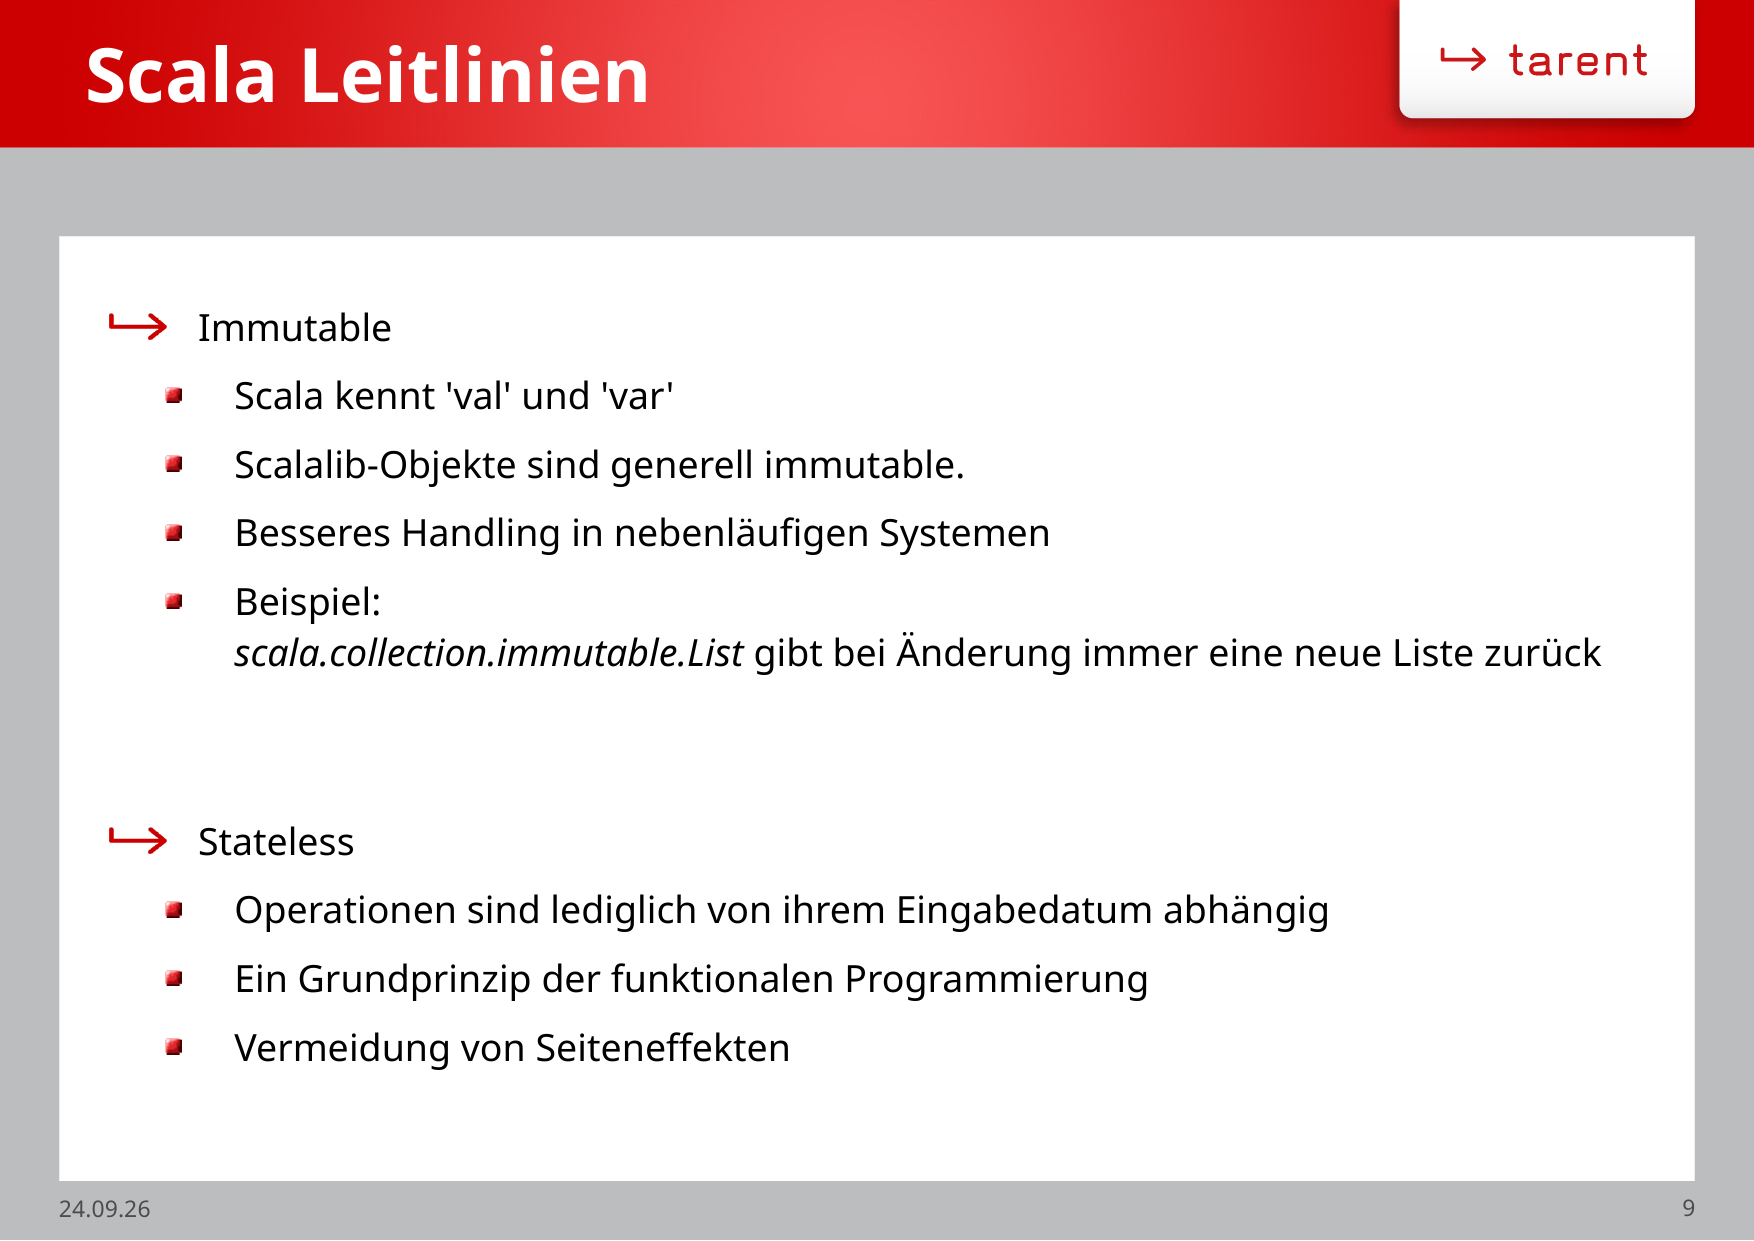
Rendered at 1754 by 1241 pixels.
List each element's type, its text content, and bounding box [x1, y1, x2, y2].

picture [0, 0, 1754, 1240]
list Immutable Scala kennt 'val' und 'var' Scalalib-Objekte sind generell immutable. Besseres Handling in nebenläufigen Systemen Beispiel: scala.collection.immutable.List gibt bei Änderung immer eine neue Liste zurück Stateless Operationen sind lediglich von ihrem Eingabedatum abhängig Ein Grundprinzip der funktionalen Programmierung Vermeidung von Seiteneffekten [58, 212, 1630, 1170]
title Scala Leitlinien [58, 0, 1638, 177]
